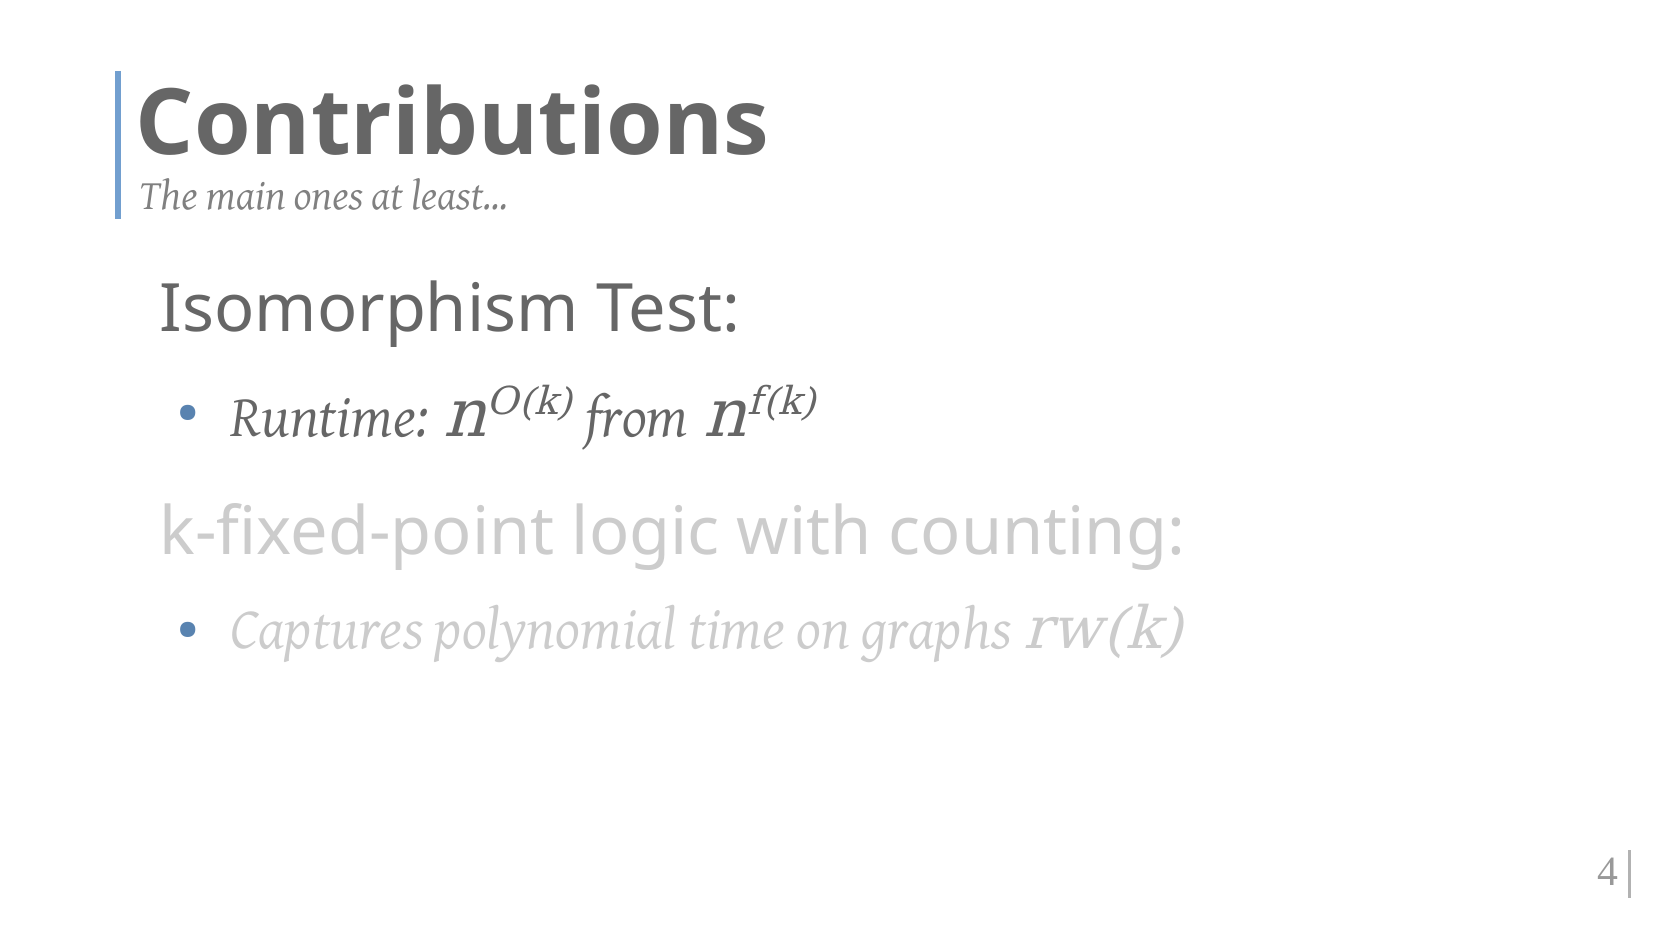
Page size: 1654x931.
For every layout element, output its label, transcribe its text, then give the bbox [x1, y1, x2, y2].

title Contributions [135, 60, 1601, 178]
list Isomorphism Test: Runtime: nO(k) from nf(k) k-fixed-point logic with counting: Captures polynomial time on graphs rw(k) [88, 259, 1560, 865]
text_box The main ones at least... [124, 165, 721, 229]
